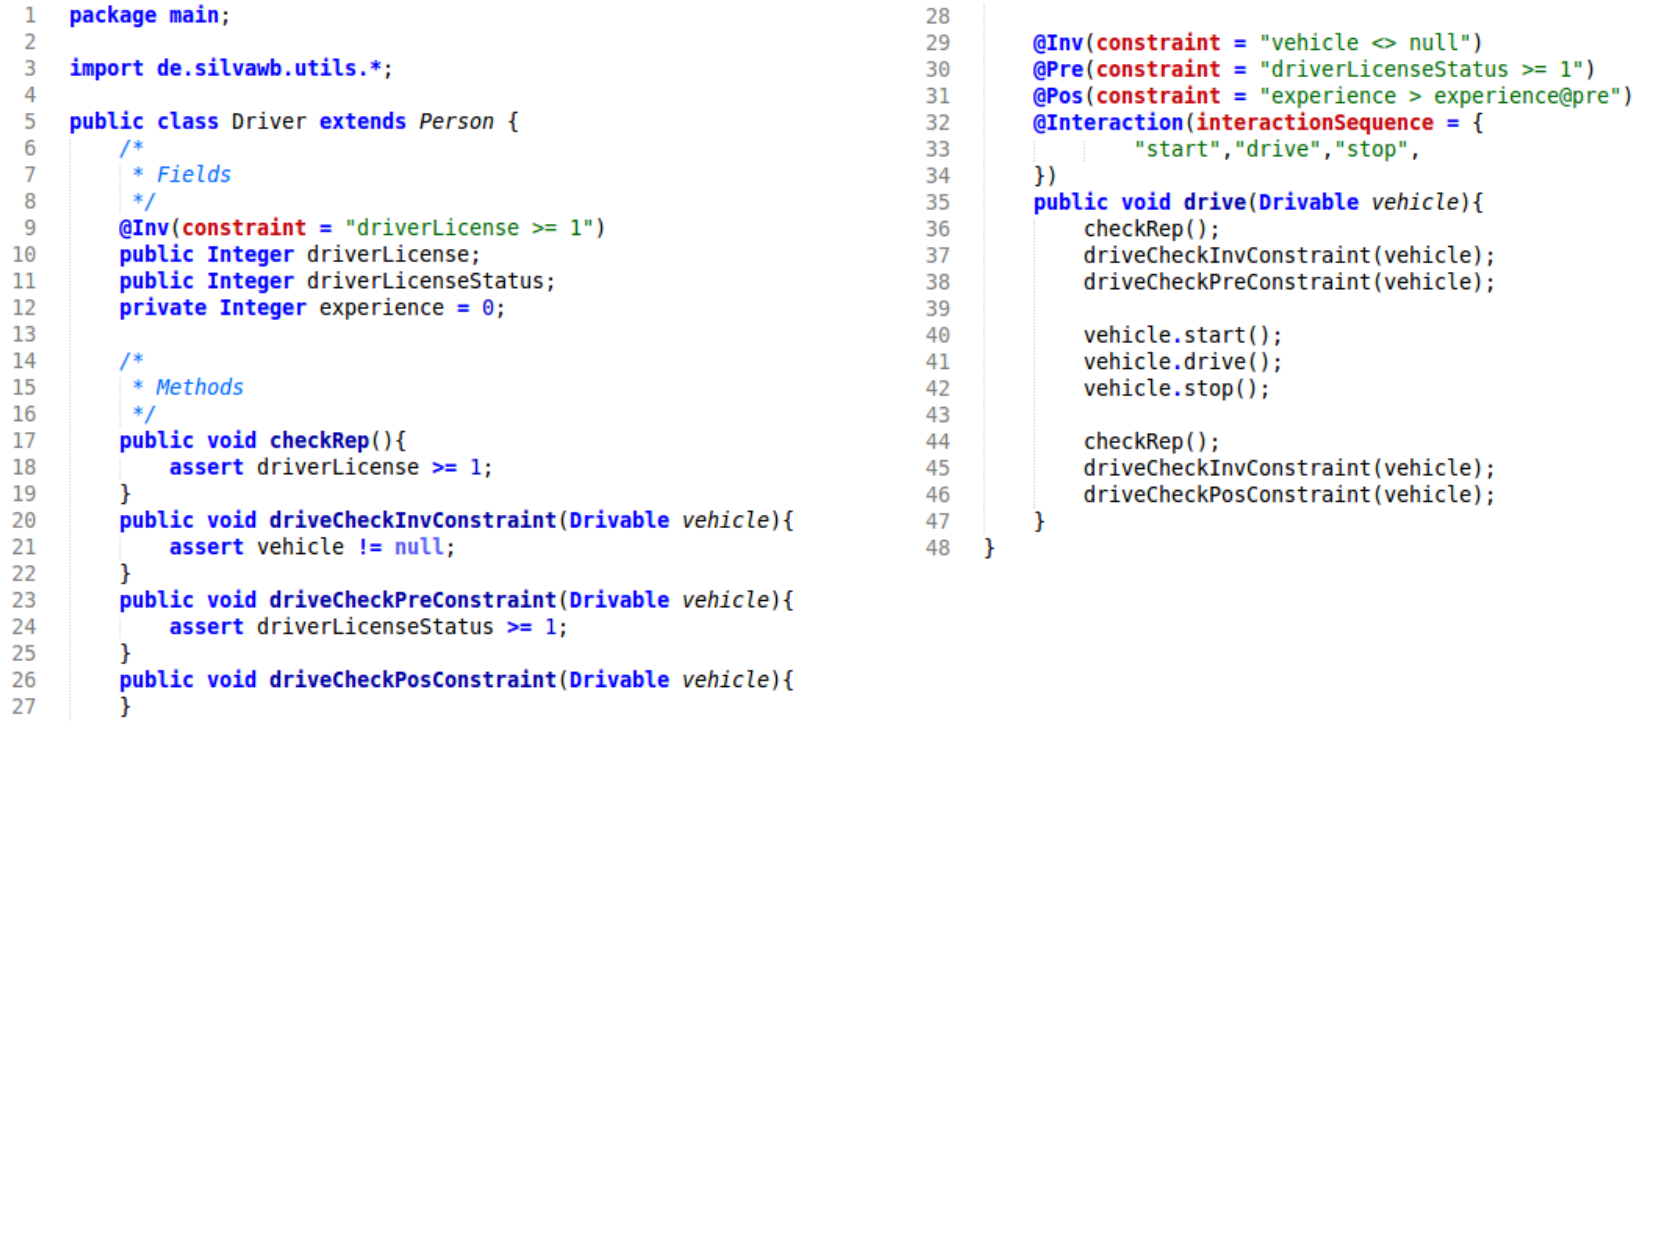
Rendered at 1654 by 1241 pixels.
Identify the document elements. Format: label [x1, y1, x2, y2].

picture [7, 4, 801, 722]
picture [921, 2, 1654, 566]
